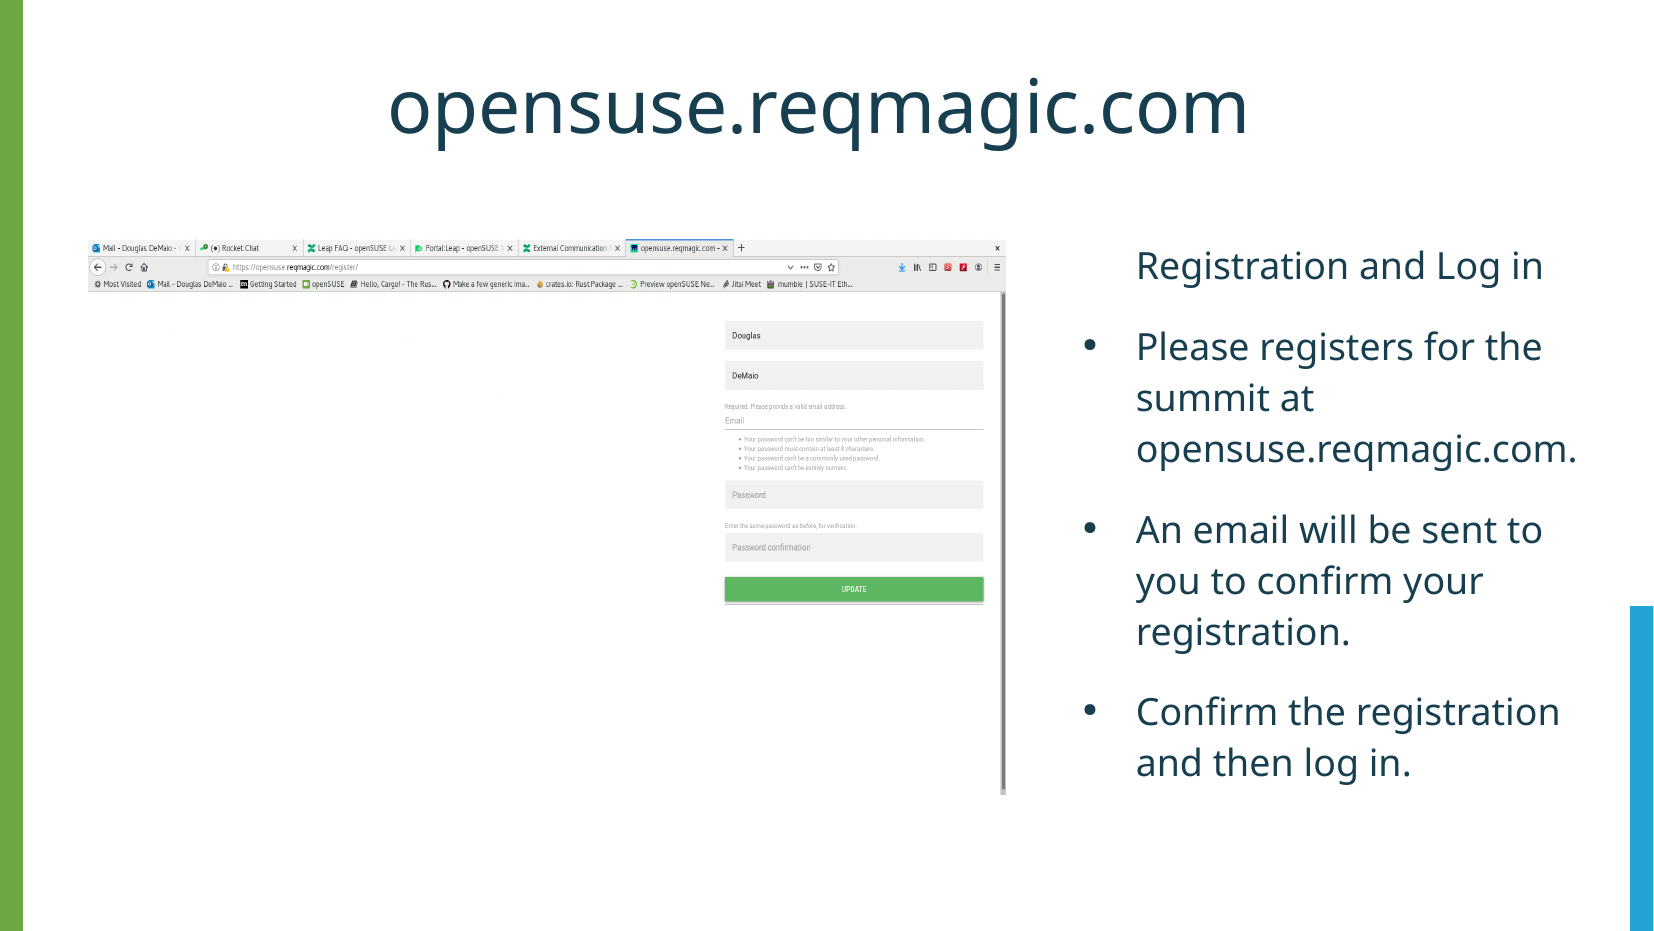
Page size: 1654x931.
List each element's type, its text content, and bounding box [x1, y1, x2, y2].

picture [88, 239, 1006, 796]
list Registration and Log in Please registers for the summit at opensuse.reqmagic.com. An email will be sent to you to confirm your registration. Confirm the registration and then log in. [1065, 240, 1591, 811]
title opensuse.reqmagic.com [0, 15, 1654, 194]
